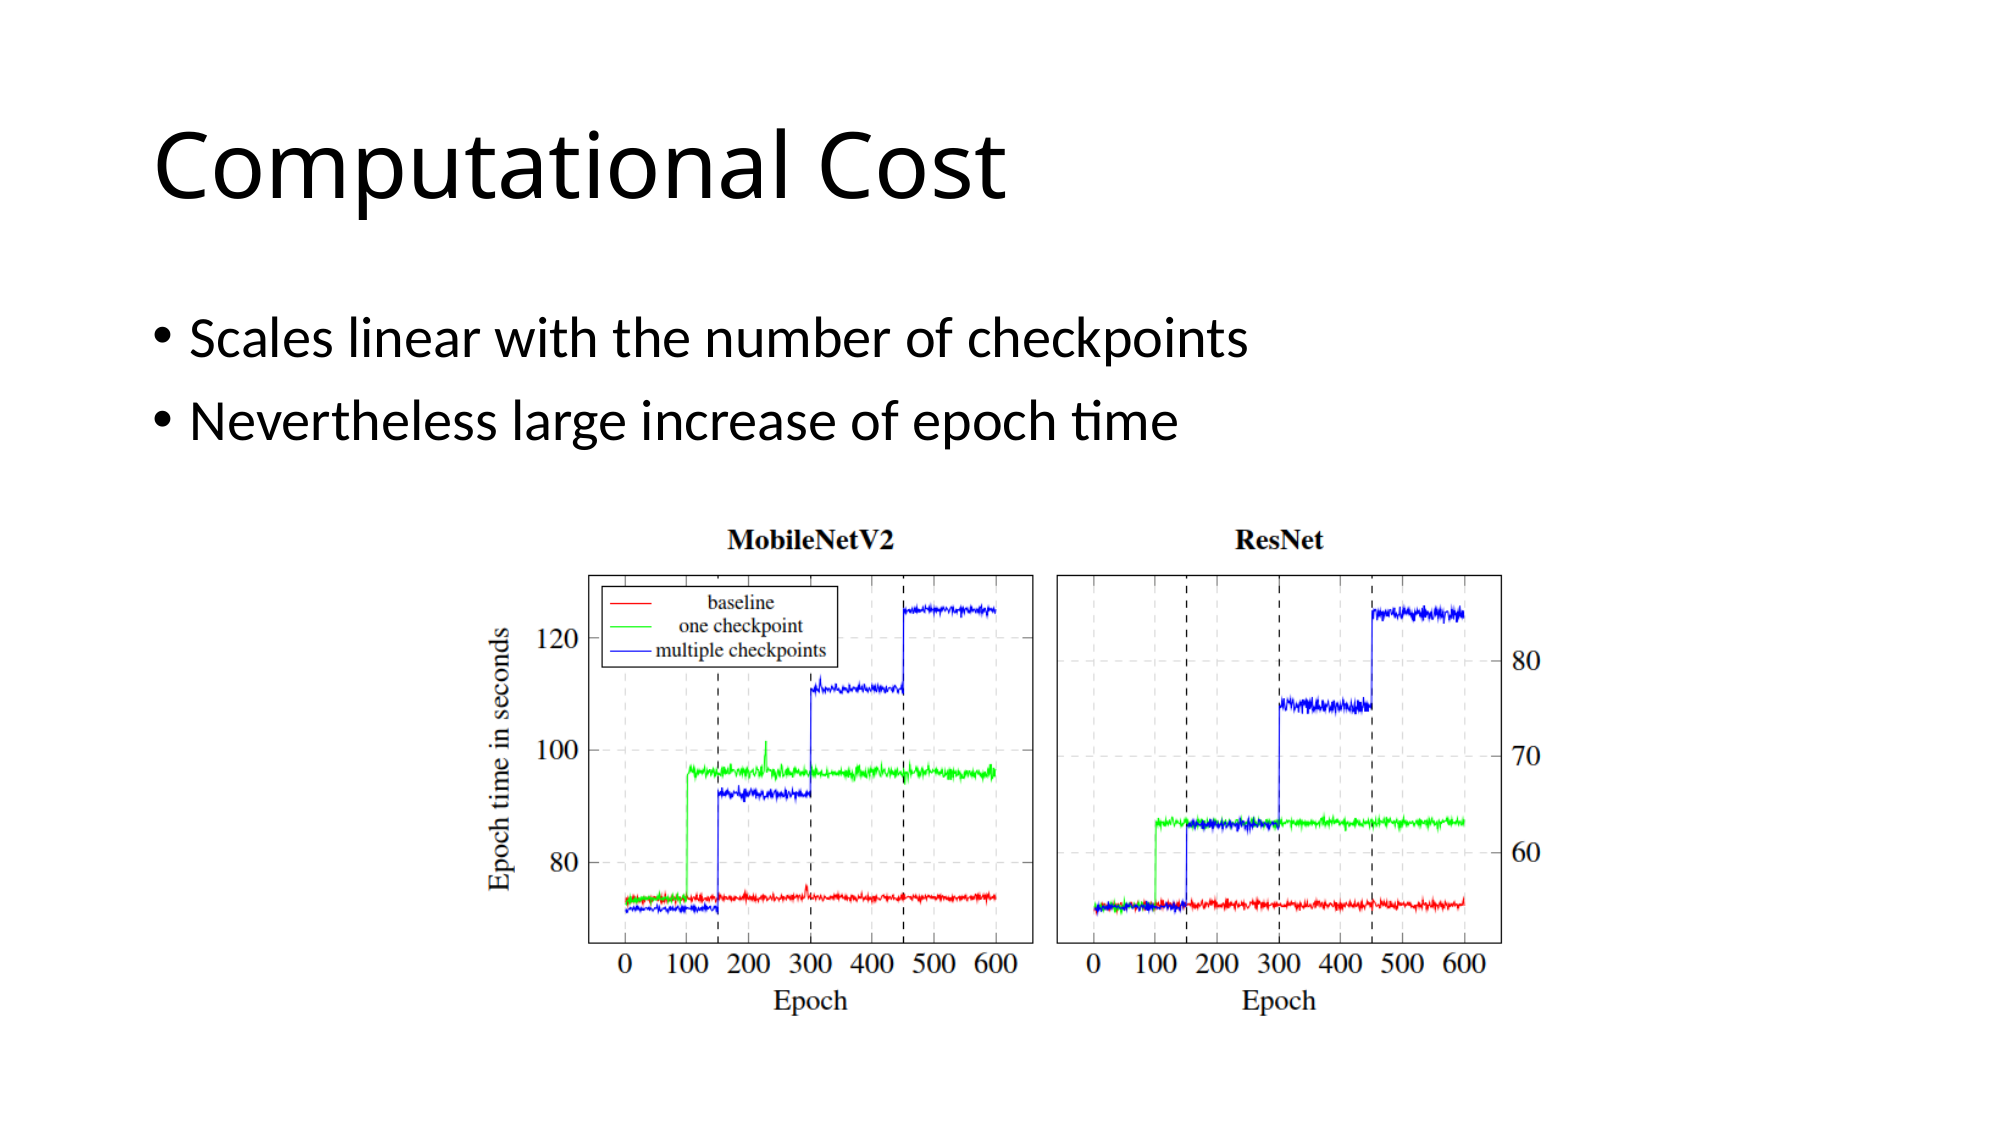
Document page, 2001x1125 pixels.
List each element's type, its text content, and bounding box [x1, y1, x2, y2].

list Scales linear with the number of checkpoints Nevertheless large increase of epoch time [137, 299, 1863, 553]
title Computational Cost [137, 59, 1863, 278]
picture [443, 509, 1557, 1066]
